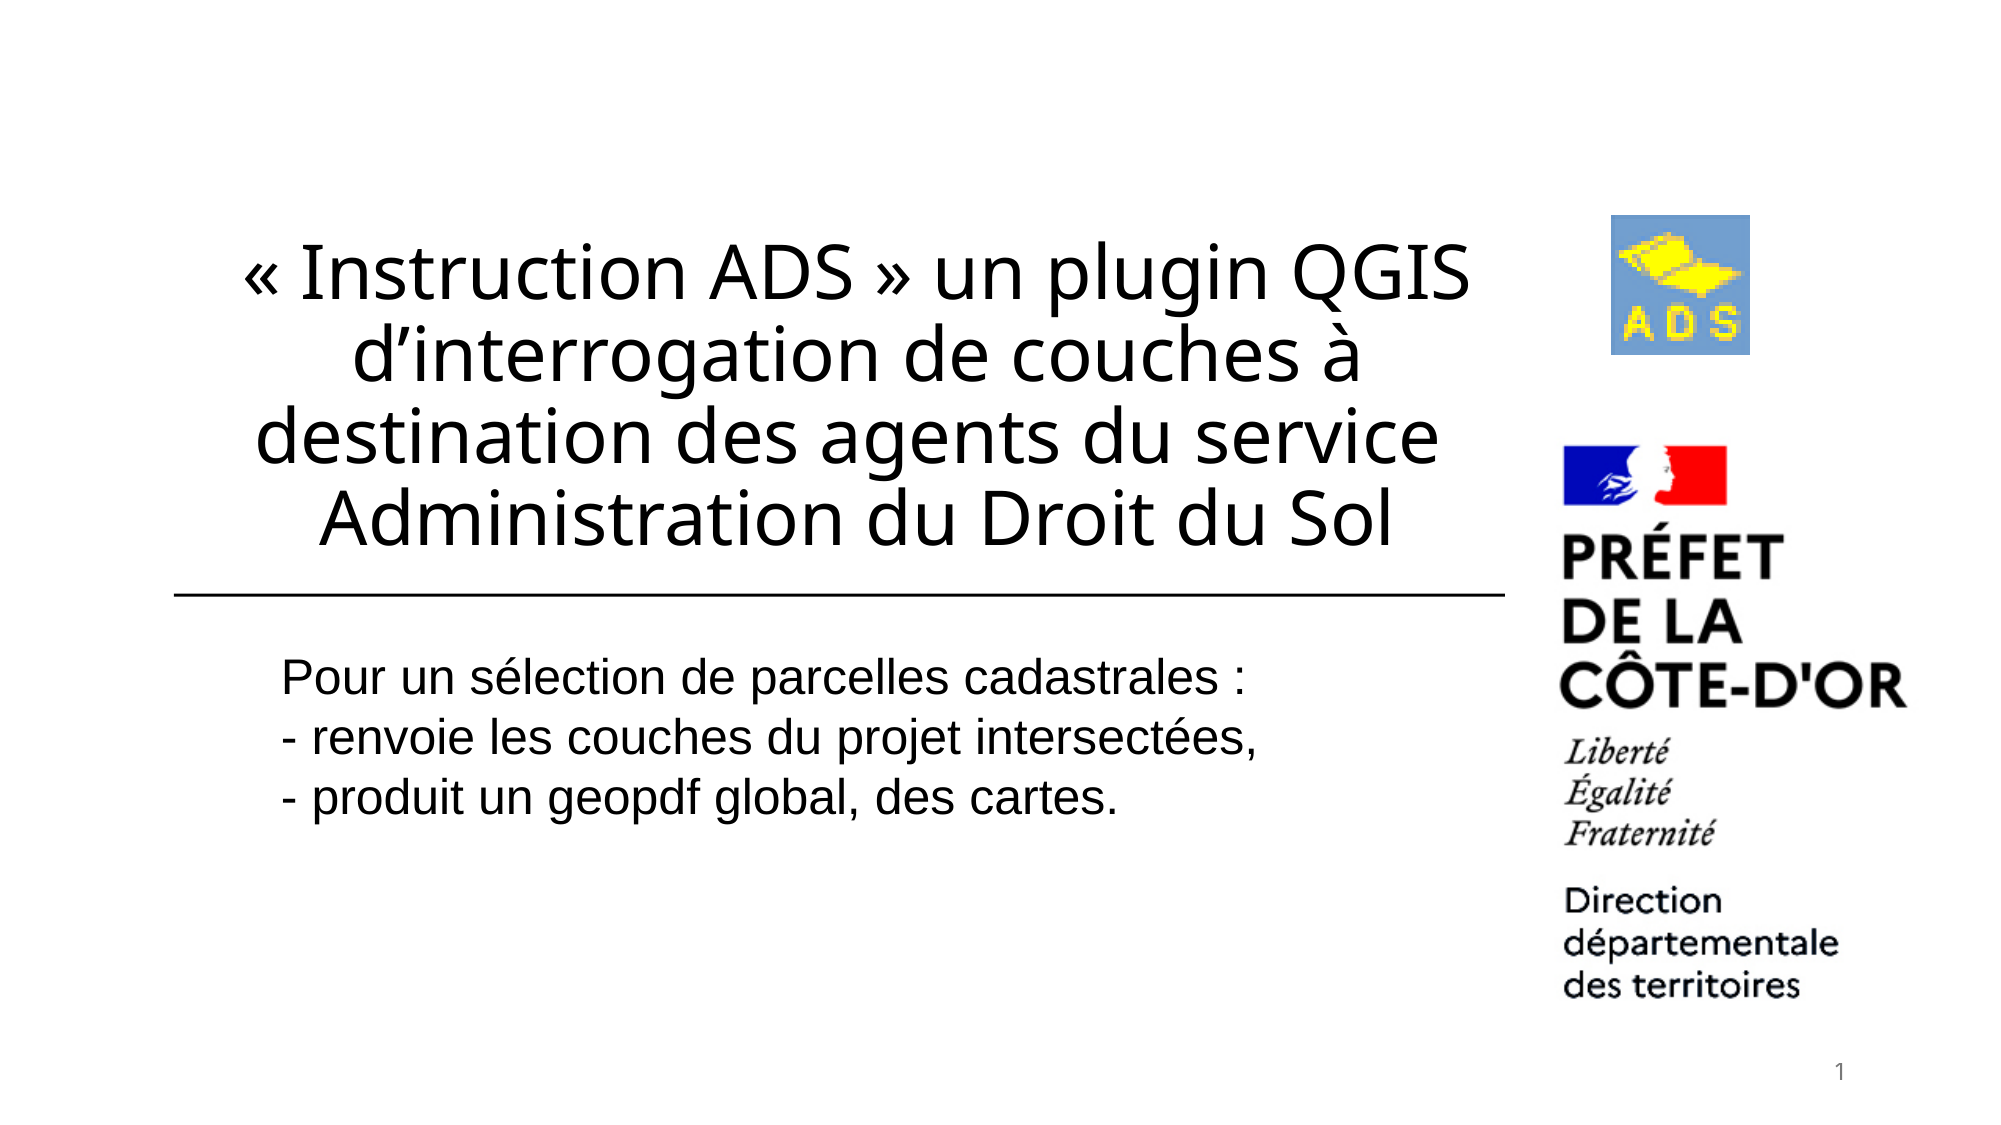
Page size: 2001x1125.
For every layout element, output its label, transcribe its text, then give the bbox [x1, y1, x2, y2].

picture [1611, 215, 1750, 355]
picture [1505, 387, 1967, 1063]
subtitle Pour un sélection de parcelles cadastrales : - renvoie les couches du projet intersectées, - produit un geopdf global, des cartes. [265, 637, 1505, 711]
title « Instruction ADS » un plugin QGIS d’interrogation de couches à destination des agents du service Administration du Droit du Sol [212, 177, 1713, 569]
slide_number <numéro> [1412, 1042, 1863, 1103]
